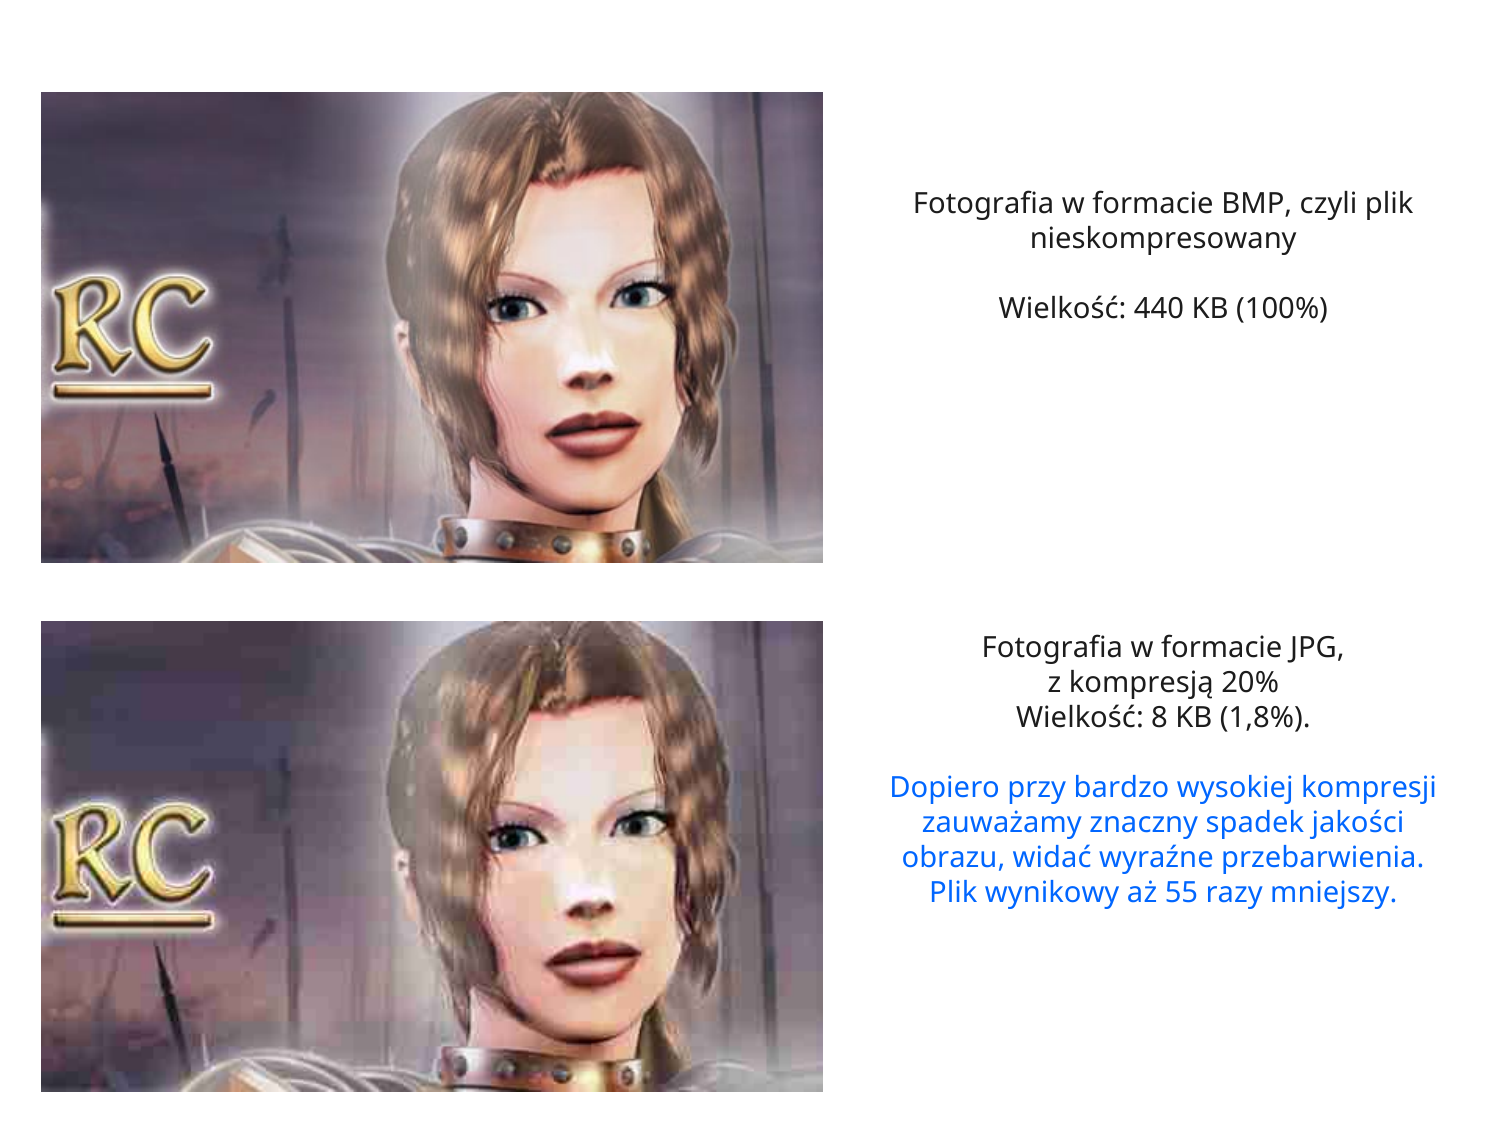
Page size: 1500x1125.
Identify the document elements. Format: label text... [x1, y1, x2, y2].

text_box Fotografia w formacie JPG, z kompresją 20% Wielkość: 8 KB (1,8%). Dopiero przy bardzo wysokiej kompresji zauważamy znaczny spadek jakości obrazu, widać wyraźne przebarwienia. Plik wynikowy aż 55 razy mniejszy. [868, 620, 1459, 916]
picture [41, 621, 823, 1092]
text_box Fotografia w formacie BMP, czyli plik nieskompresowany Wielkość: 440 KB (100%) [868, 176, 1459, 386]
picture [41, 92, 823, 563]
